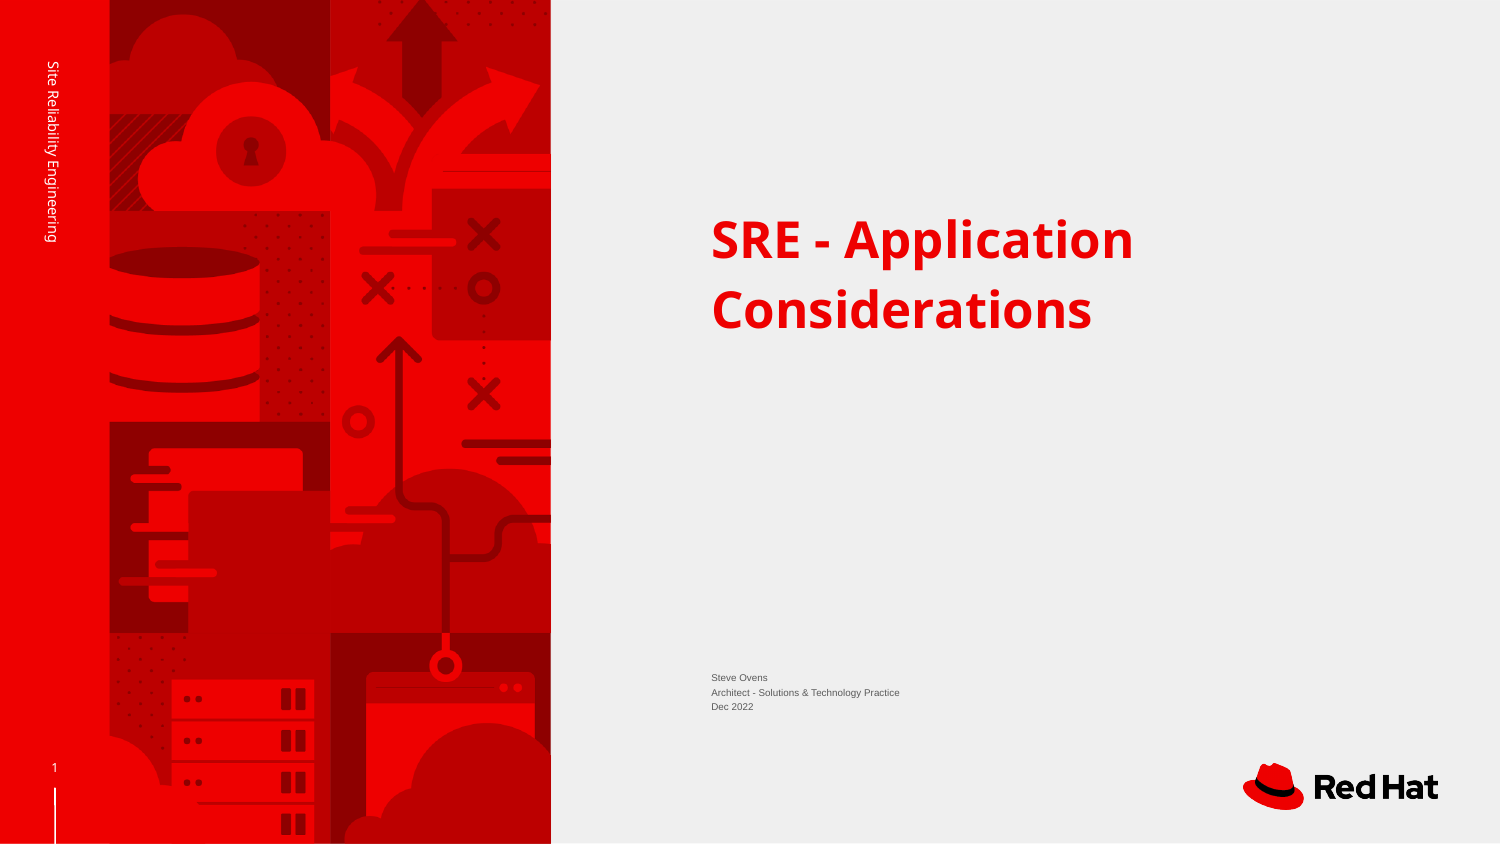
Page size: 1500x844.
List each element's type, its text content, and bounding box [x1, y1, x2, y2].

subtitle Steve Ovens Architect - Solutions & Technology Practice Dec 2022 [696, 654, 948, 729]
picture [0, 0, 1500, 844]
subtitle Site Reliability Engineering [0, 0, 108, 634]
title SRE - Application Considerations [696, 187, 1452, 359]
slide_number <number> [10, 759, 101, 777]
